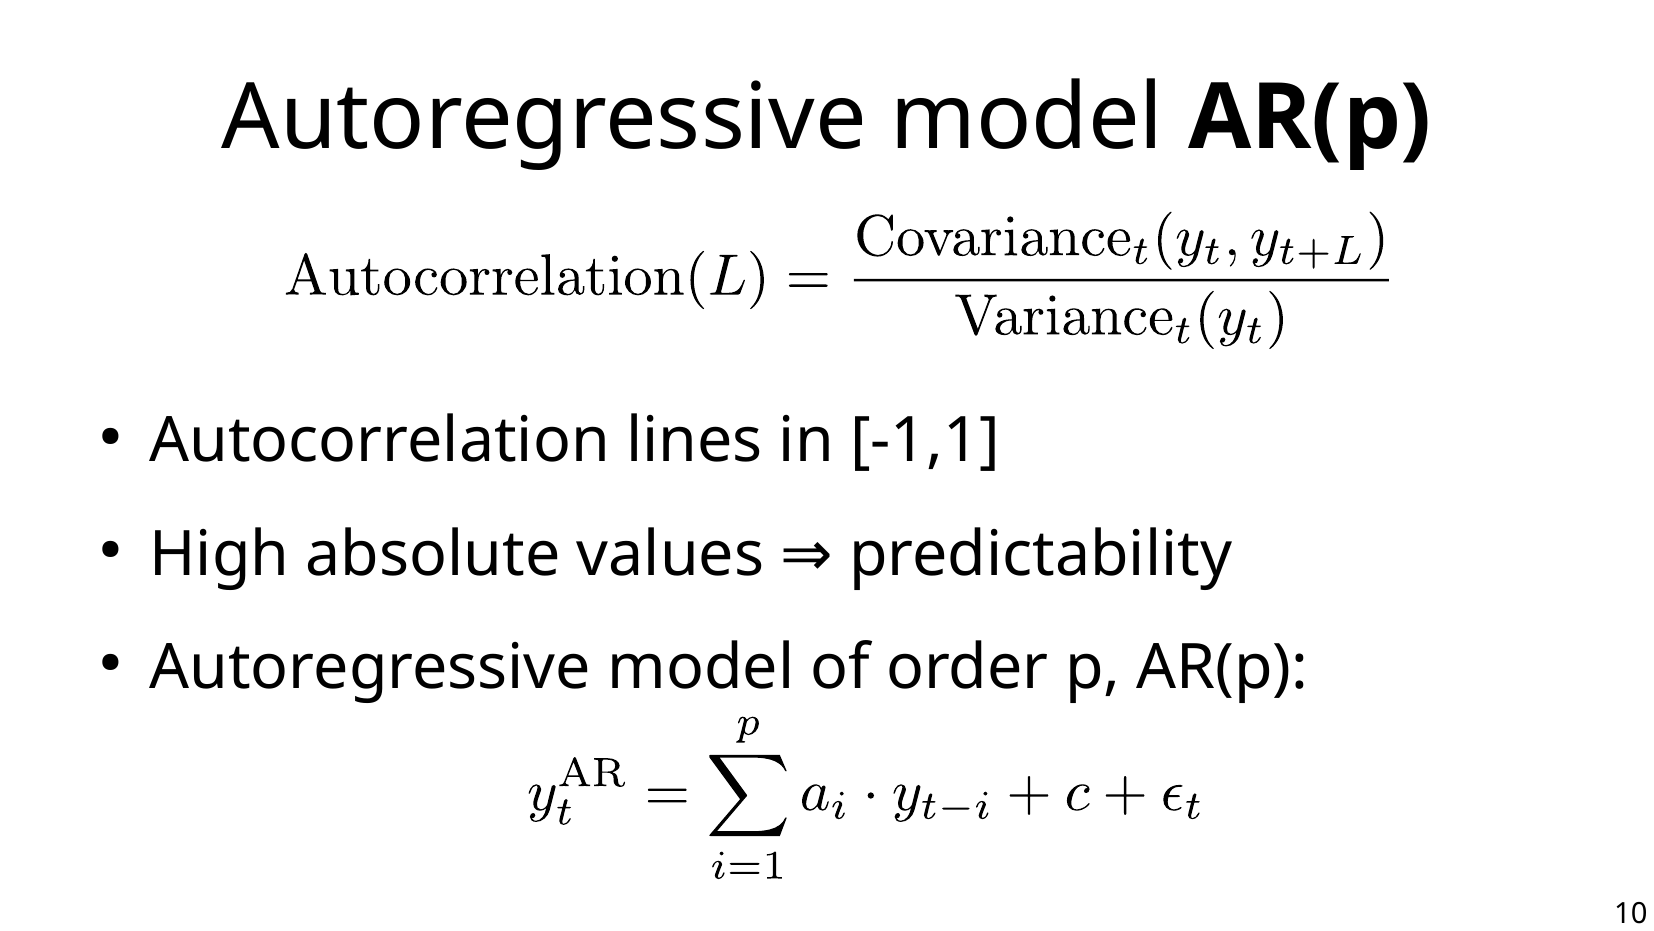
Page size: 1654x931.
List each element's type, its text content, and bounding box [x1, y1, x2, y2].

title Autoregressive model AR(p) [82, 1, 1571, 226]
text_box [526, 716, 1202, 880]
list Autocorrelation lines in [-1,1] High absolute values ⇒ predictability Autoregressive model of order p, AR(p): [82, 394, 1571, 707]
text_box [284, 211, 1389, 350]
